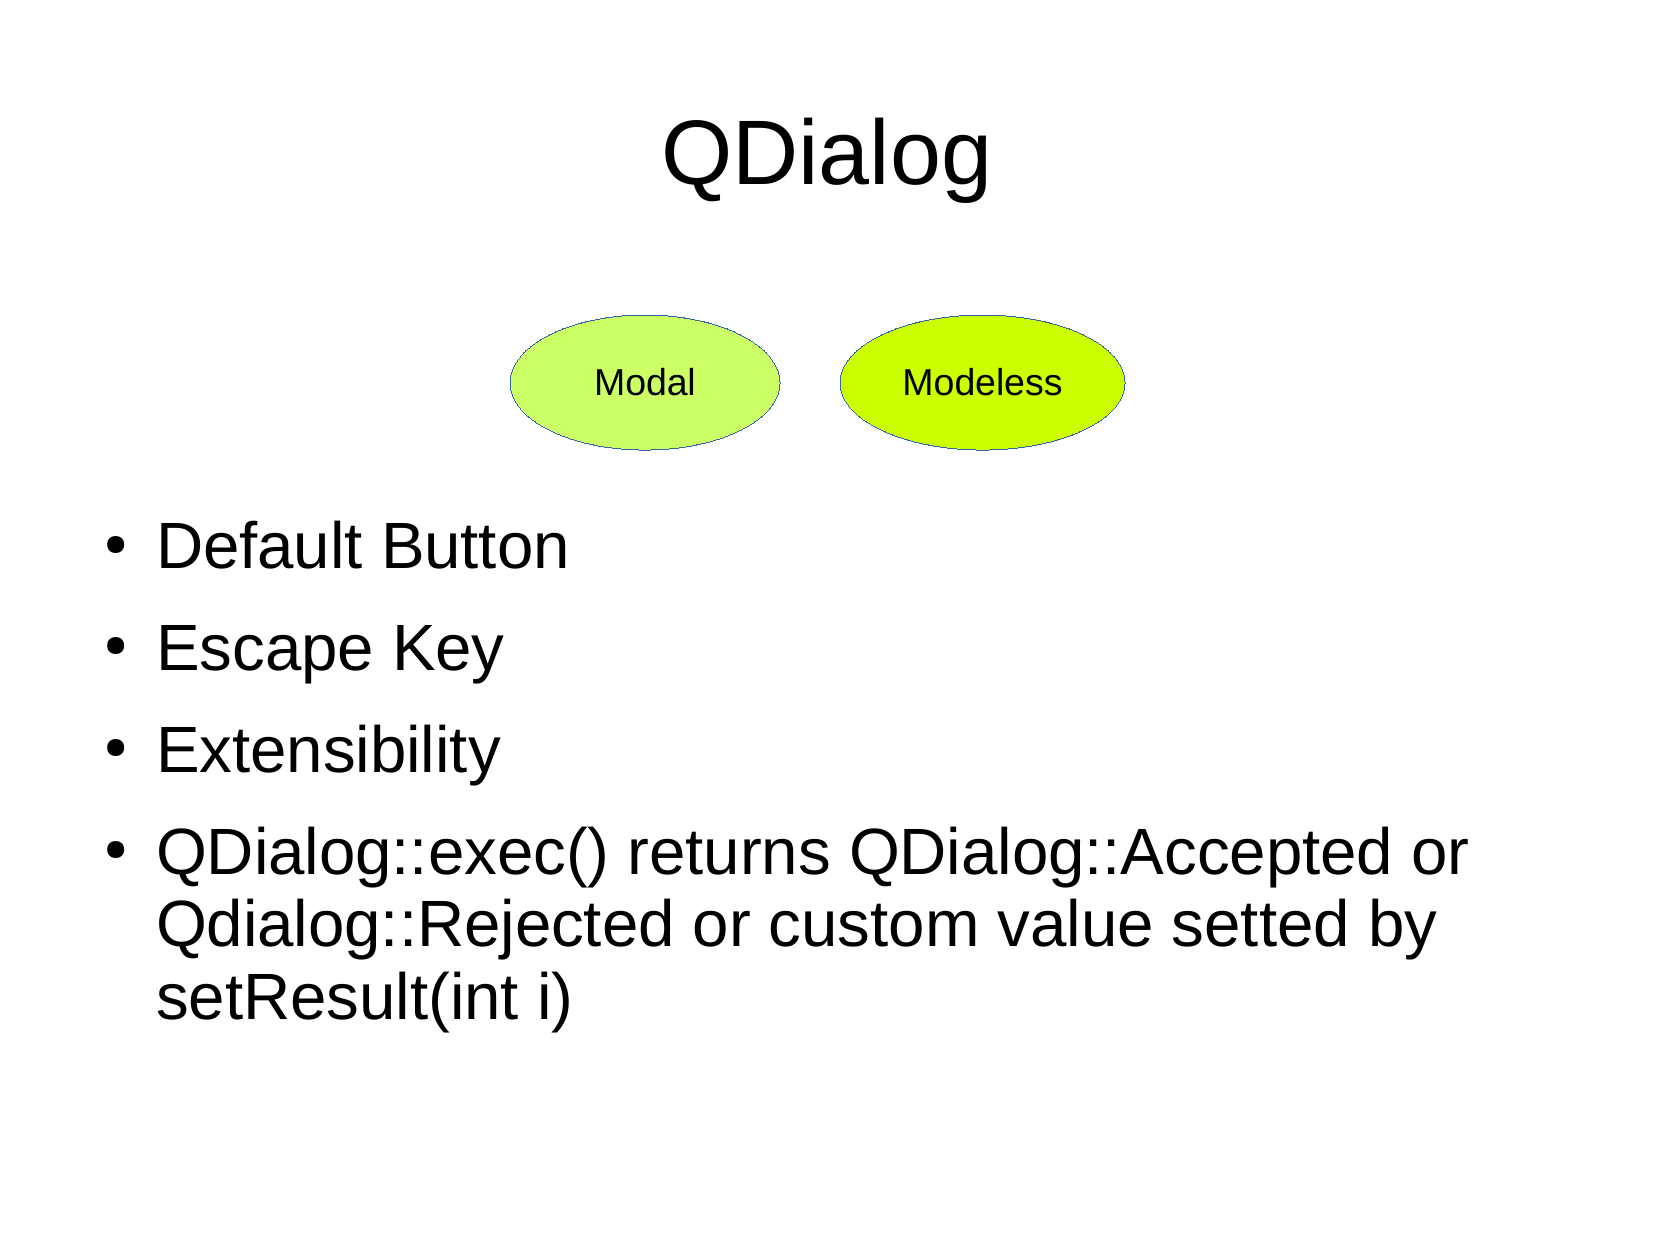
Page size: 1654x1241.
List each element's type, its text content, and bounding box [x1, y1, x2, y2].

title QDialog [82, 49, 1571, 257]
list Default Button Escape Key Extensibility QDialog::exec() returns QDialog::Accepted or Qdialog::Rejected or custom value setted by setResult(int i) [86, 510, 1576, 1036]
text_box Modeless [840, 315, 1126, 451]
text_box Modal [510, 315, 781, 451]
